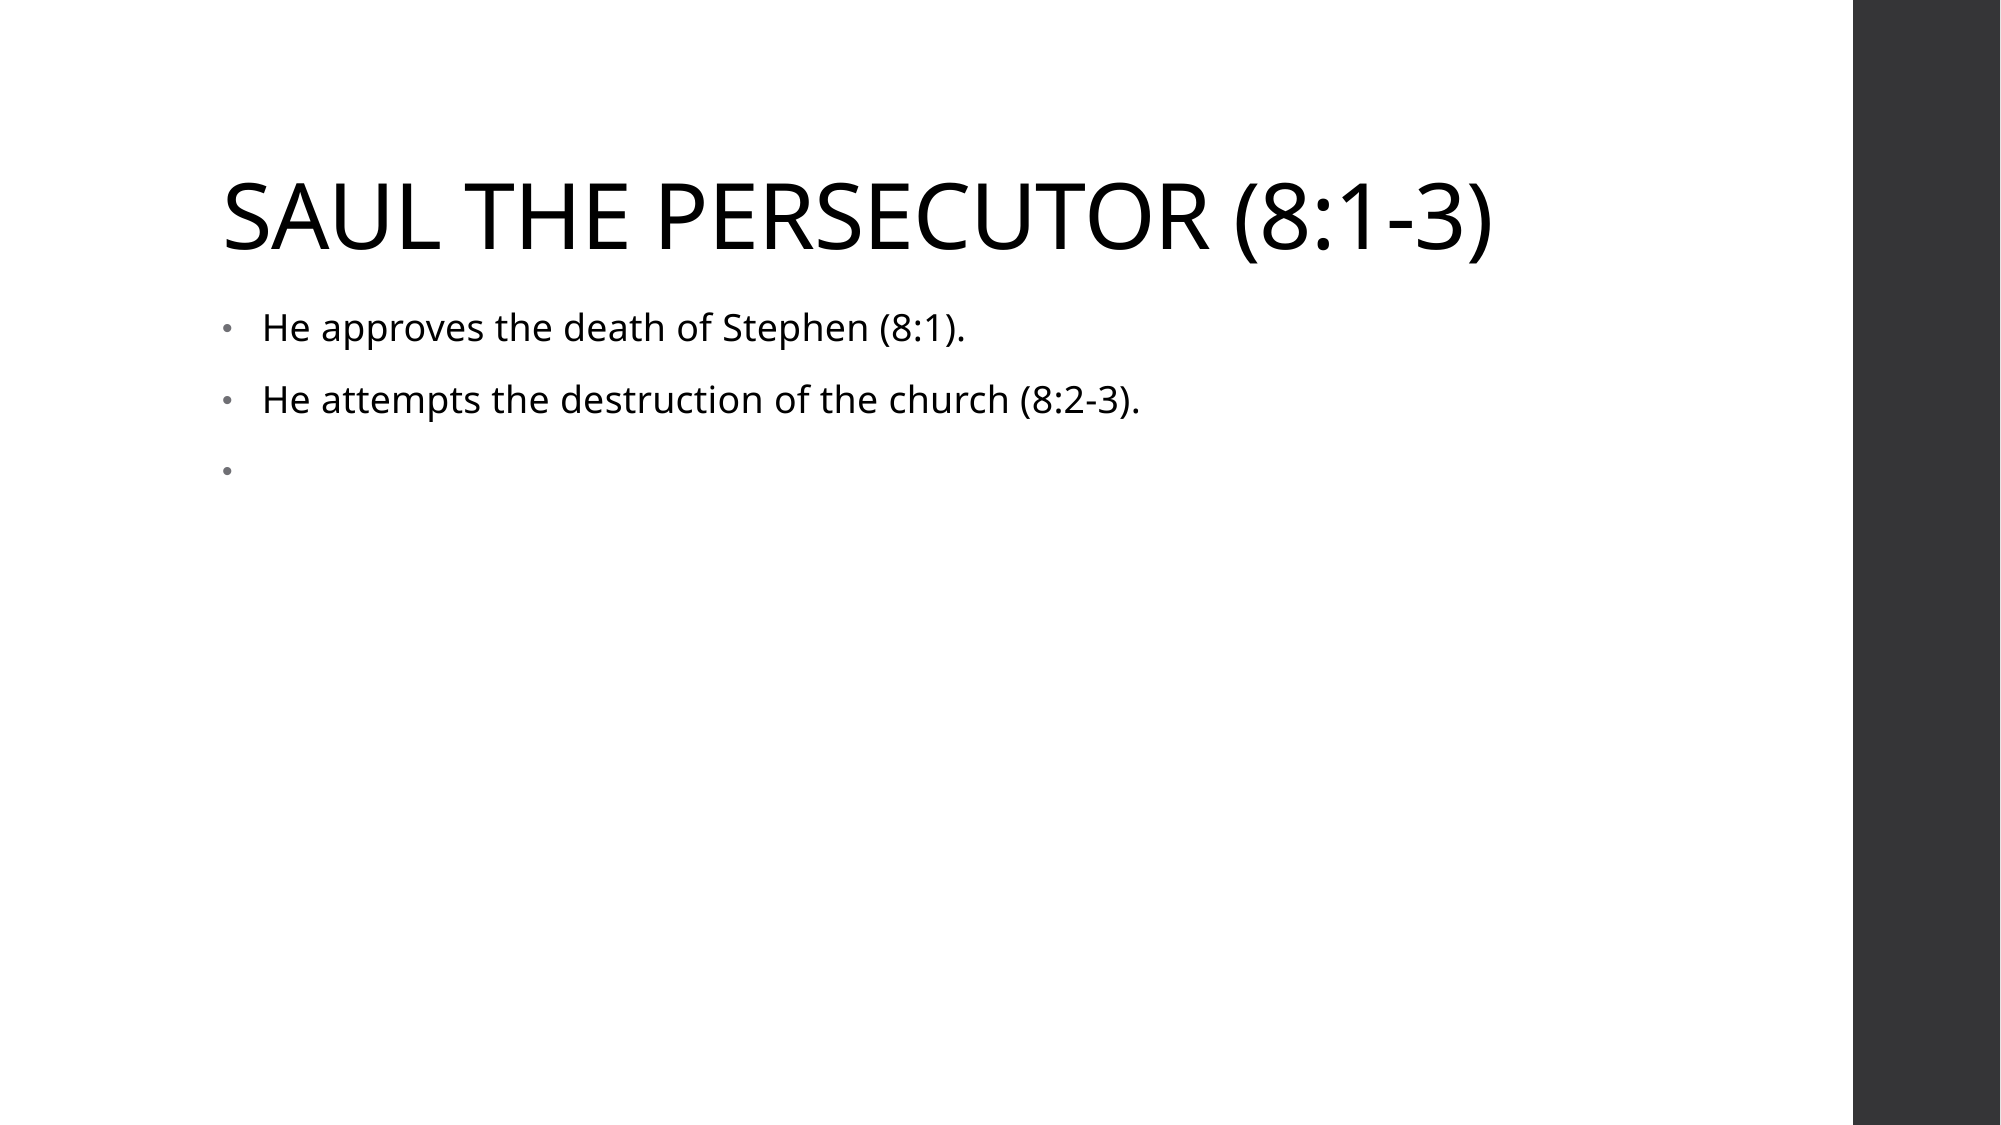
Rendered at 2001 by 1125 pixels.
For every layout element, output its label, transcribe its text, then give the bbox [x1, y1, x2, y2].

title SAUL THE PERSECUTOR (8:1-3) [206, 60, 1797, 278]
list He approves the death of Stephen (8:1). He attempts the destruction of the church (8:2-3). [206, 299, 1617, 1014]
